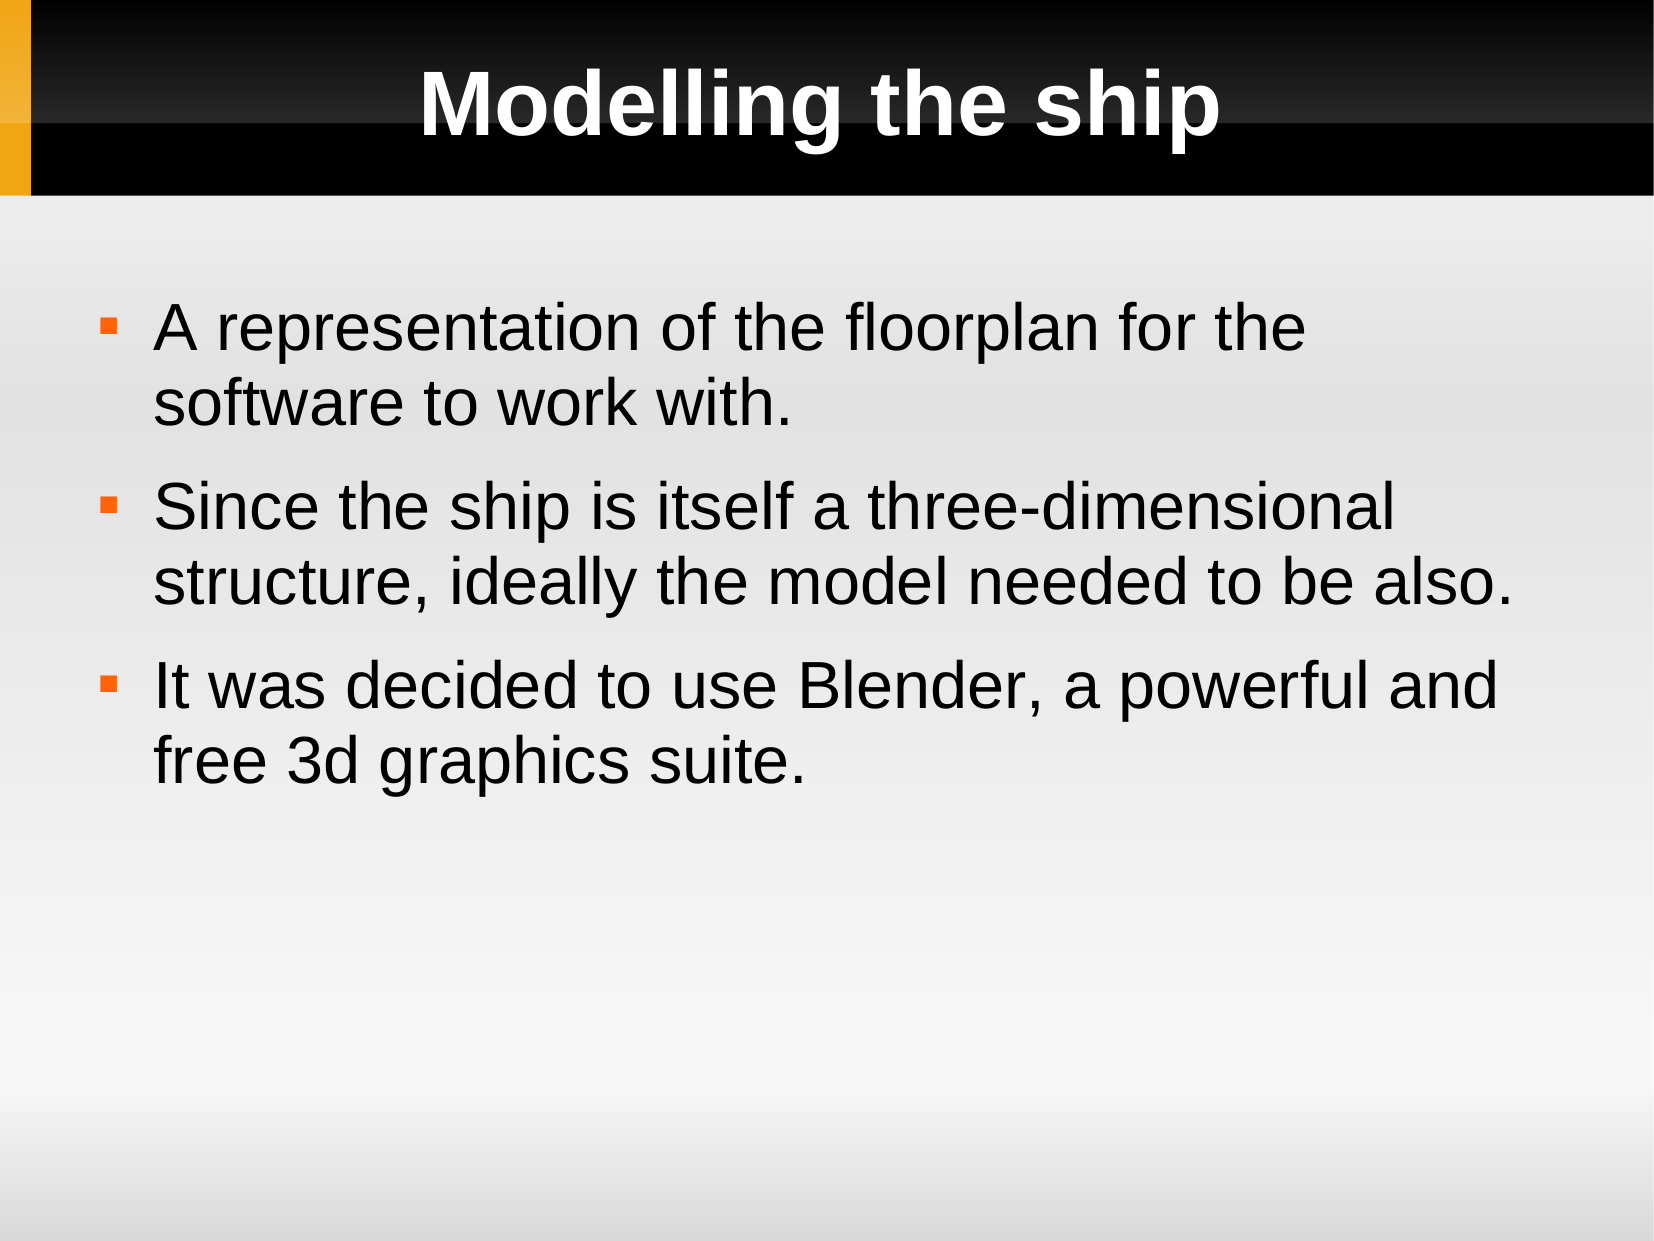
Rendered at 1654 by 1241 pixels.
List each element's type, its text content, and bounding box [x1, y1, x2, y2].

title Modelling the ship [76, 0, 1565, 208]
list A representation of the floorplan for the software to work with. Since the ship is itself a three-dimensional structure, ideally the model needed to be also. It was decided to use Blender, a powerful and free 3d graphics suite. [82, 290, 1571, 1109]
picture [0, 0, 1654, 1241]
